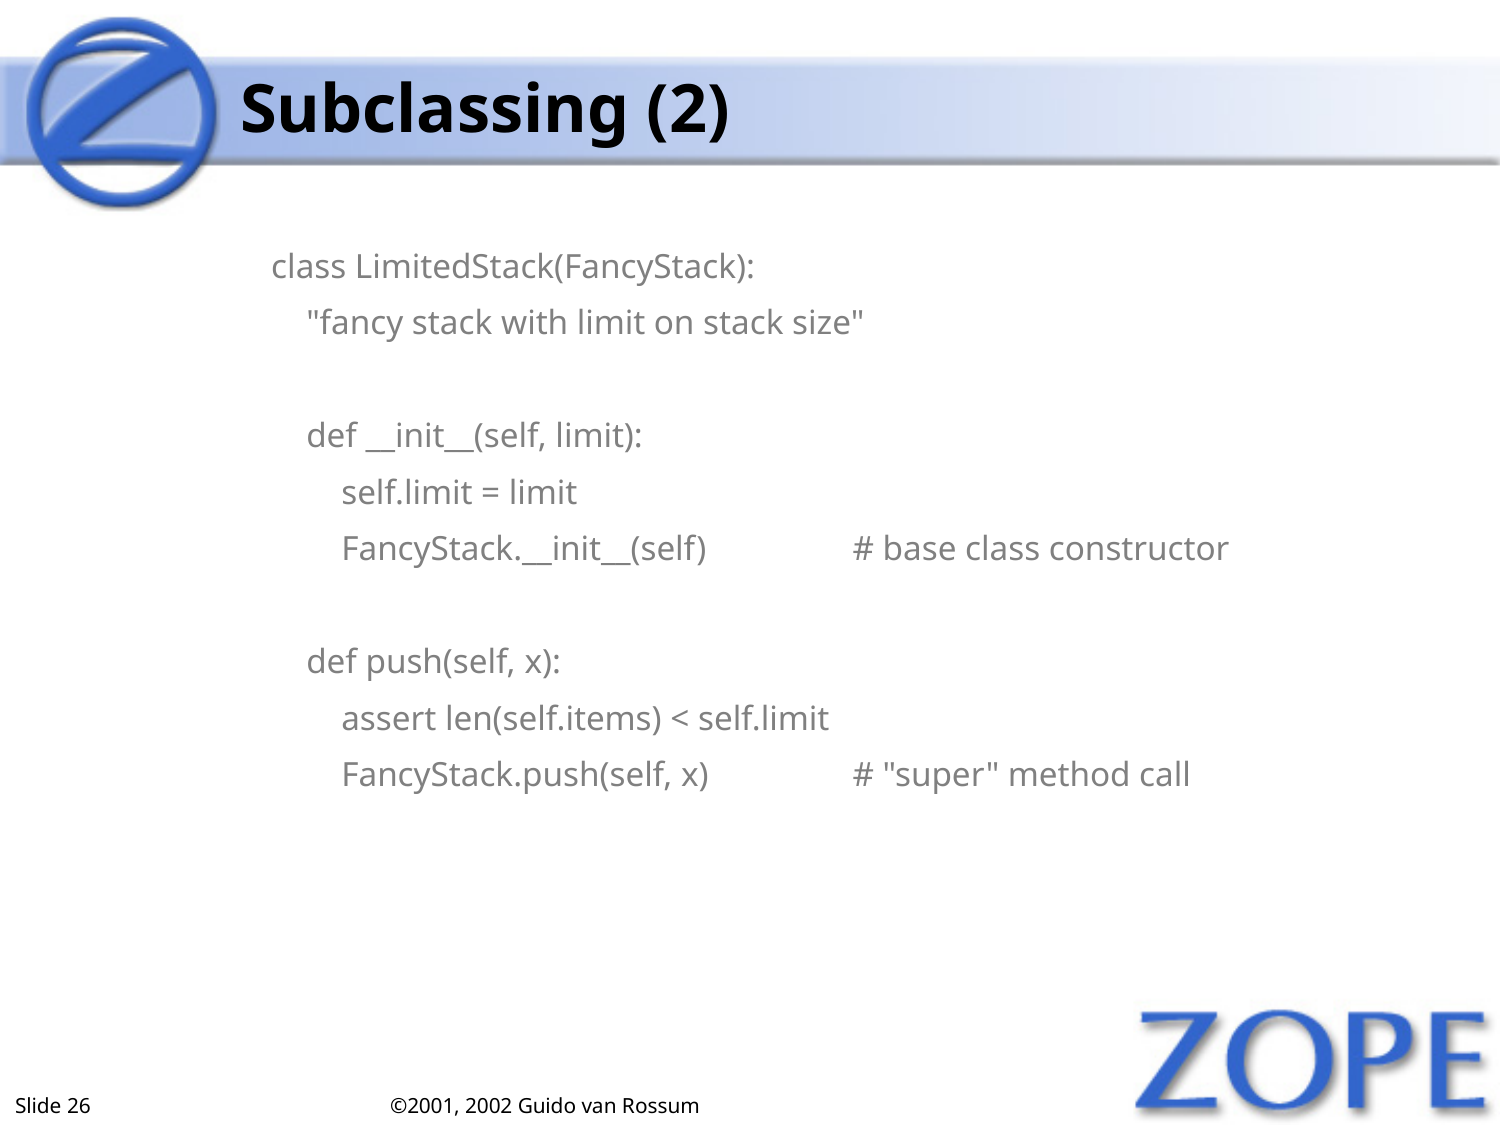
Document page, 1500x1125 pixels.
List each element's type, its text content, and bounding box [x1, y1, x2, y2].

list class LimitedStack(FancyStack): "fancy stack with limit on stack size" def __init__(self, limit): self.limit = limit FancyStack.__init__(self) # base class constructor def push(self, x): assert len(self.items) < self.limit FancyStack.push(self, x) # "super" method call [200, 237, 1388, 1001]
title Subclassing (2) [225, 50, 1467, 163]
